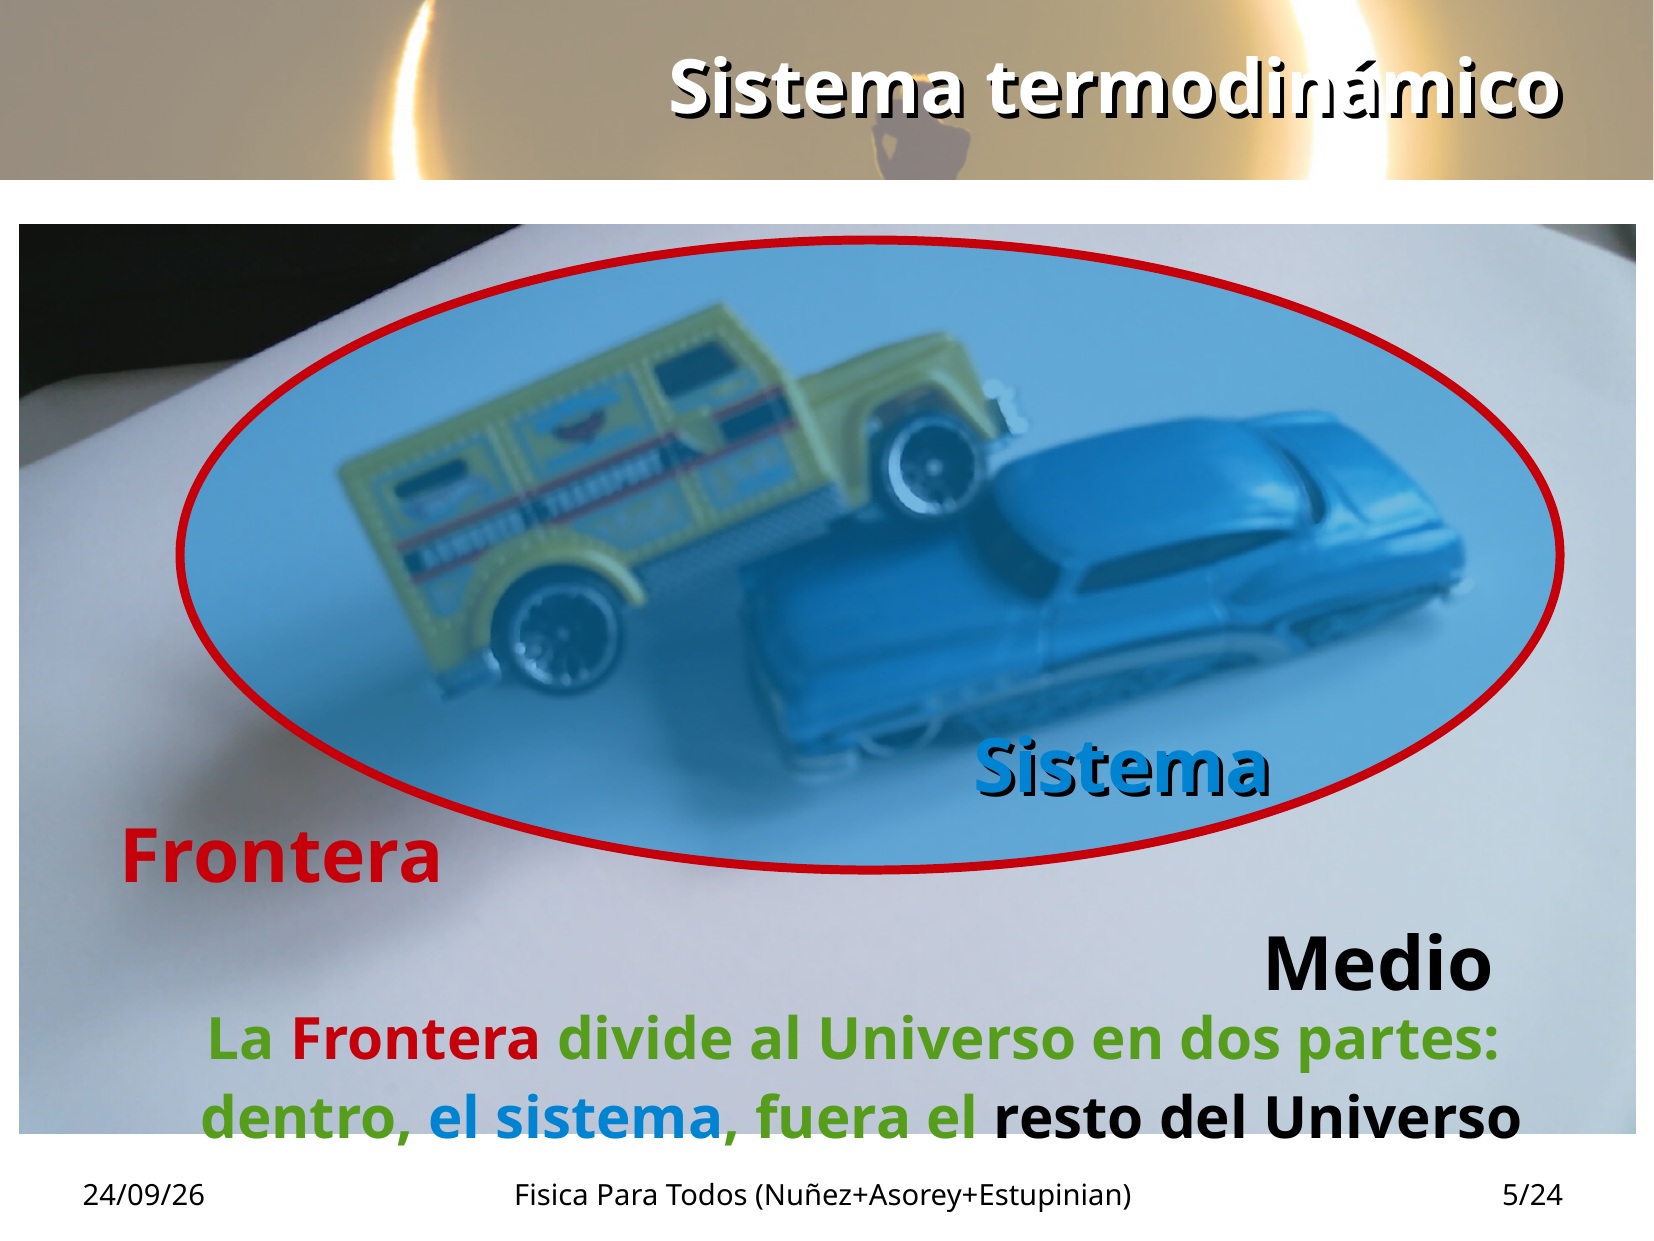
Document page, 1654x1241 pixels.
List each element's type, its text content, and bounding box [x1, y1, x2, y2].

picture [19, 224, 1636, 1134]
text_box La Frontera divide al Universo en dos partes: dentro, el sistema, fuera el resto del Universo [185, 990, 1503, 1141]
text_box Frontera [105, 795, 451, 898]
text_box Sistema [958, 705, 1276, 808]
picture [1503, 1113, 1511, 1132]
title Sistema termodinámico [75, 19, 1564, 151]
picture [0, 0, 1654, 180]
text_box Medio [1247, 902, 1503, 990]
text_box [180, 240, 1561, 871]
